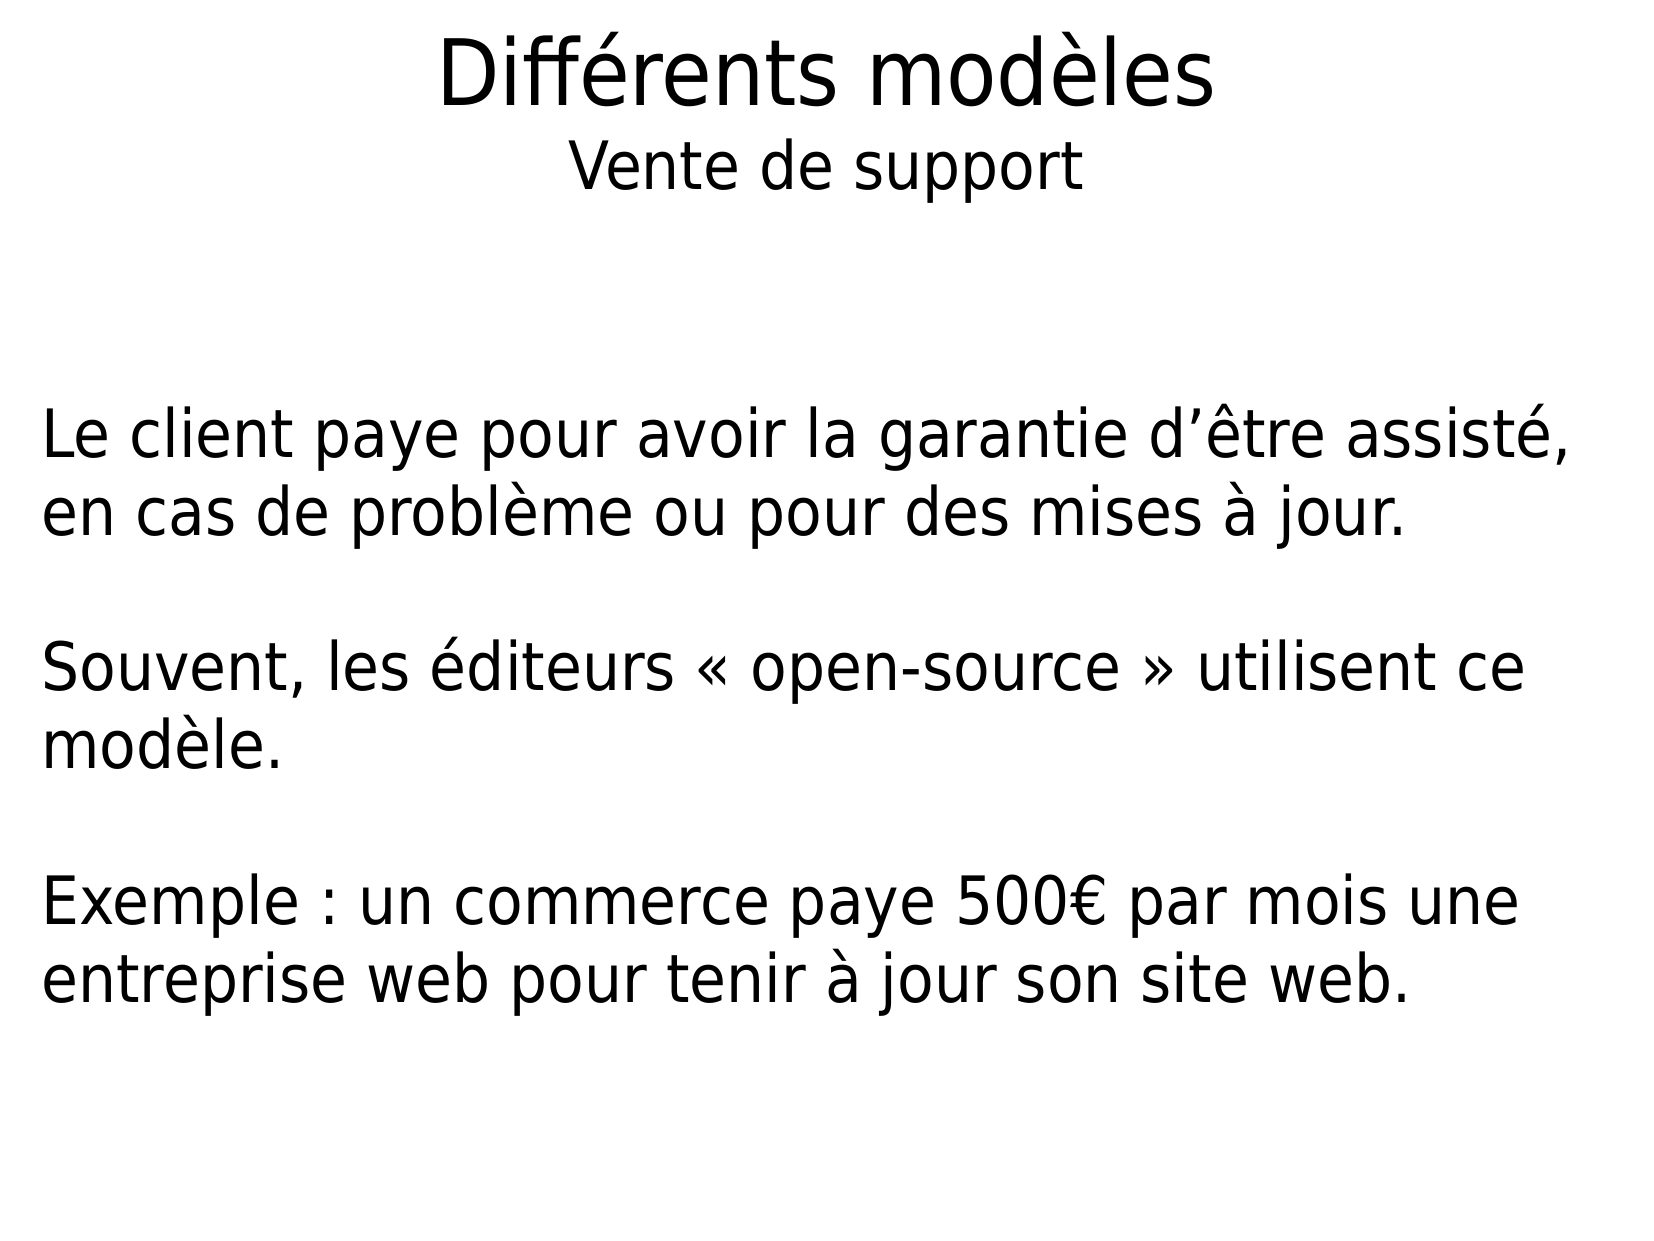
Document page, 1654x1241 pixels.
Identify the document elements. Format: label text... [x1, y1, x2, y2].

title Le client paye pour avoir la garantie d’être assisté, en cas de problème ou pour des mises à jour. Souvent, les éditeurs « open-source » utilisent ce modèle. Exemple : un commerce paye 500€ par mois une entreprise web pour tenir à jour son site web. [41, 240, 1613, 1201]
title Différents modèles Vente de support [41, 12, 1613, 214]
